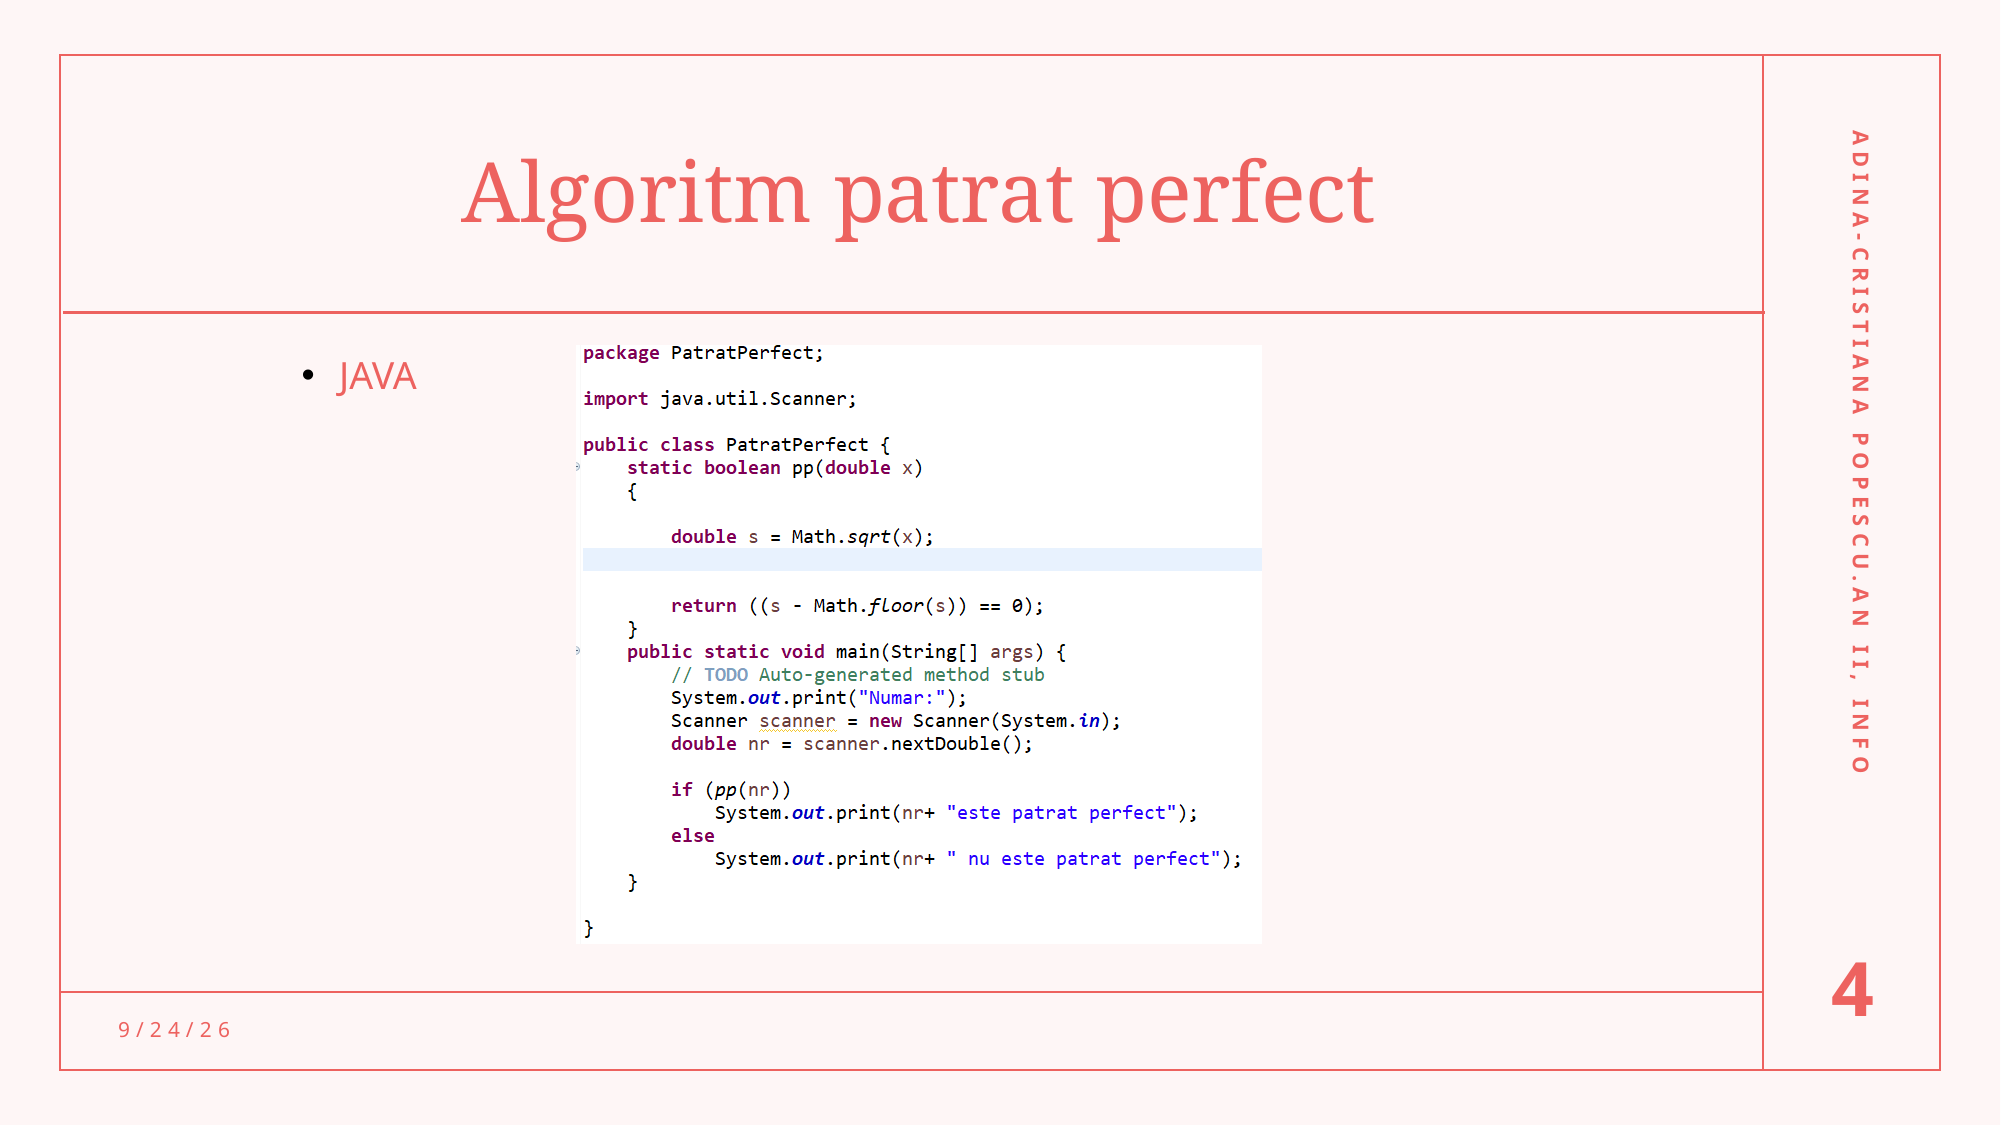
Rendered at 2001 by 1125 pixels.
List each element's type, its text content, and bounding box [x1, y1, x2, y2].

text_box ‹#› [1775, 930, 1932, 1055]
text_box 4/2/2021 [103, 1007, 621, 1055]
text_box Adina-Cristiana Popescu.an II, info [1822, 115, 1883, 791]
title Algoritm patrat perfect [137, 89, 1701, 294]
picture [576, 345, 1262, 944]
list JAVA [0, 326, 719, 426]
